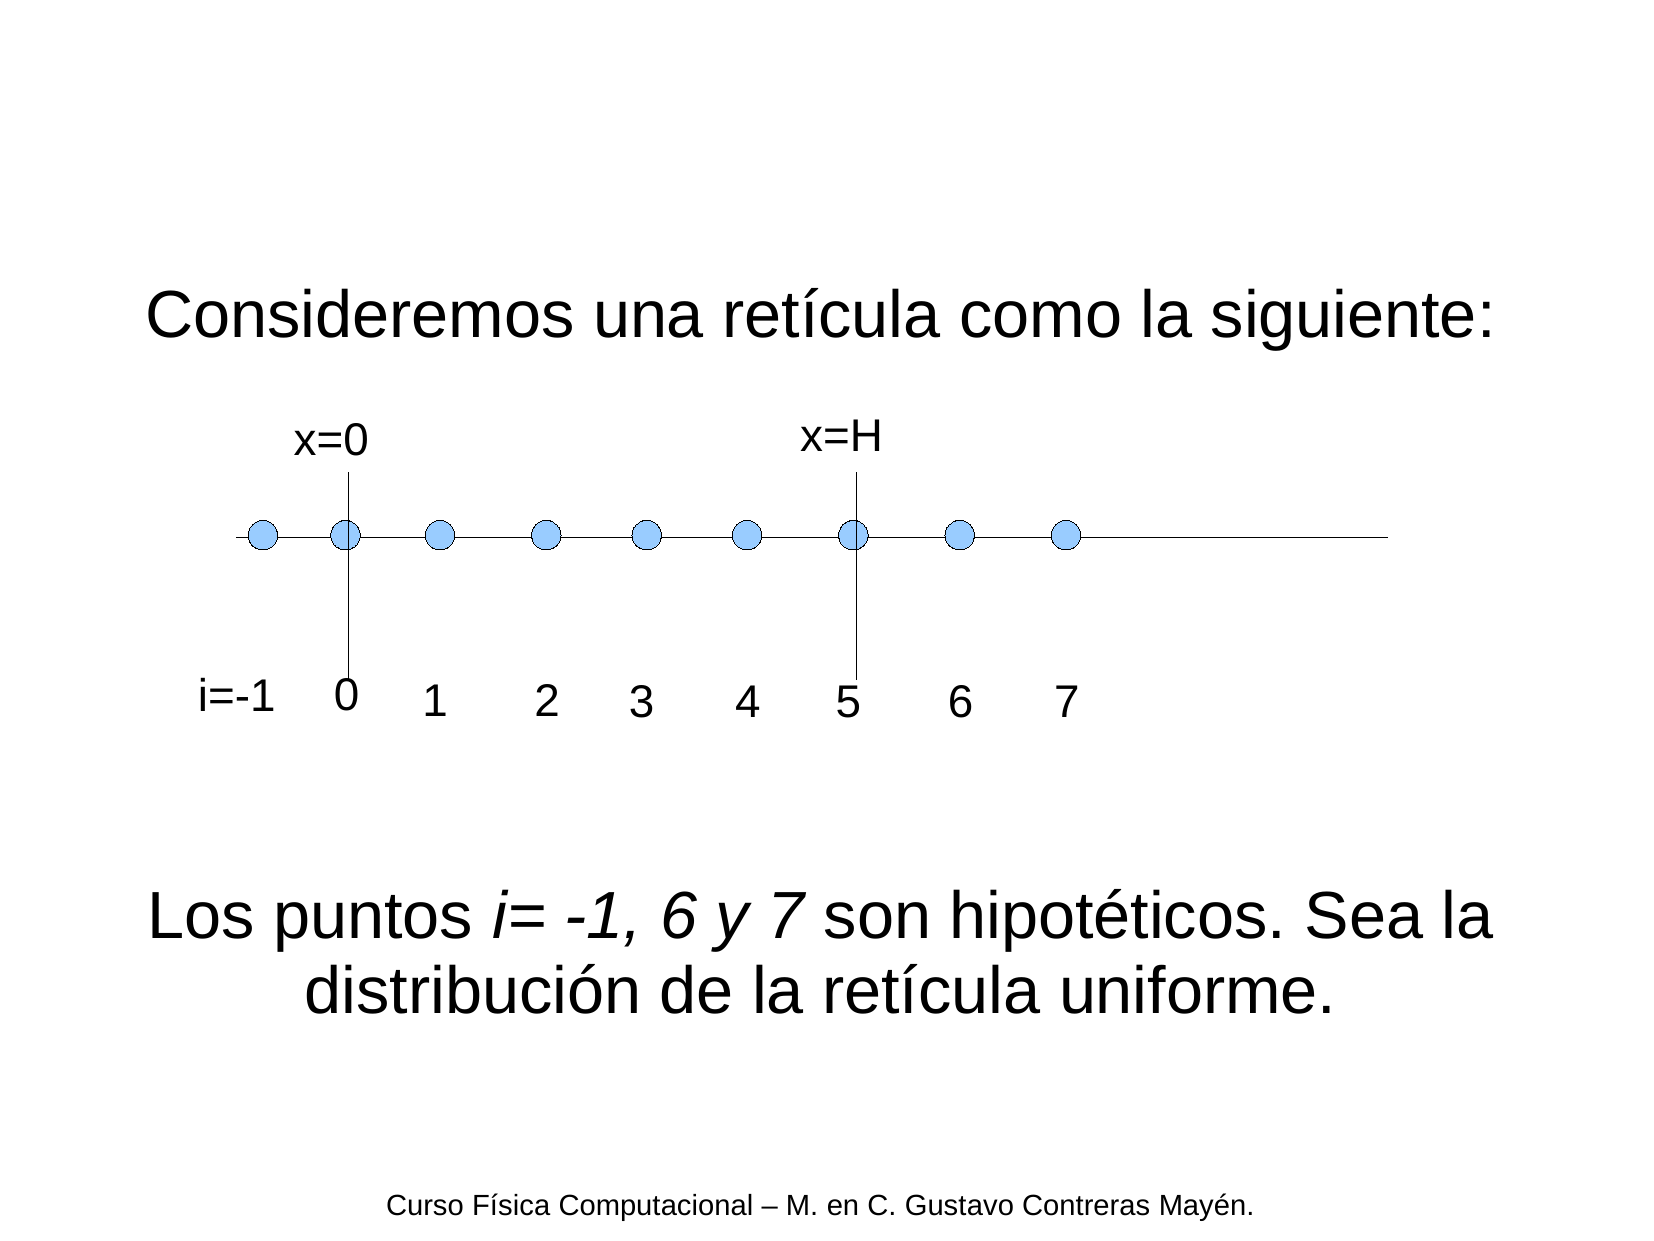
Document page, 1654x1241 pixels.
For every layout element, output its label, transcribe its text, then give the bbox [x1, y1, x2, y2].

text_box [330, 520, 348, 550]
text_box [631, 520, 662, 550]
text_box [732, 520, 762, 550]
text_box [838, 520, 856, 550]
text_box 3 [614, 668, 686, 734]
text_box 2 [519, 668, 591, 734]
text_box [425, 520, 455, 550]
text_box i=-1 [183, 662, 331, 728]
text_box 6 [933, 668, 1004, 734]
text_box 4 [720, 668, 792, 734]
text_box [349, 520, 361, 550]
text_box 5 [820, 668, 892, 734]
text_box [1051, 520, 1081, 550]
text_box [248, 520, 278, 550]
text_box 0 [331, 662, 378, 728]
text_box 1 [407, 667, 479, 734]
text_box Los puntos i= -1, 6 y 7 son hipotéticos. Sea la distribución de la retícula uniforme. [76, 877, 1565, 1028]
text_box [531, 520, 562, 550]
text_box 7 [1039, 668, 1111, 734]
text_box x=H [785, 402, 945, 469]
text_box x=0 [279, 406, 427, 472]
text_box [944, 520, 975, 550]
text_box [857, 520, 869, 550]
subtitle Consideremos una retícula como la siguiente: [76, 244, 1565, 384]
